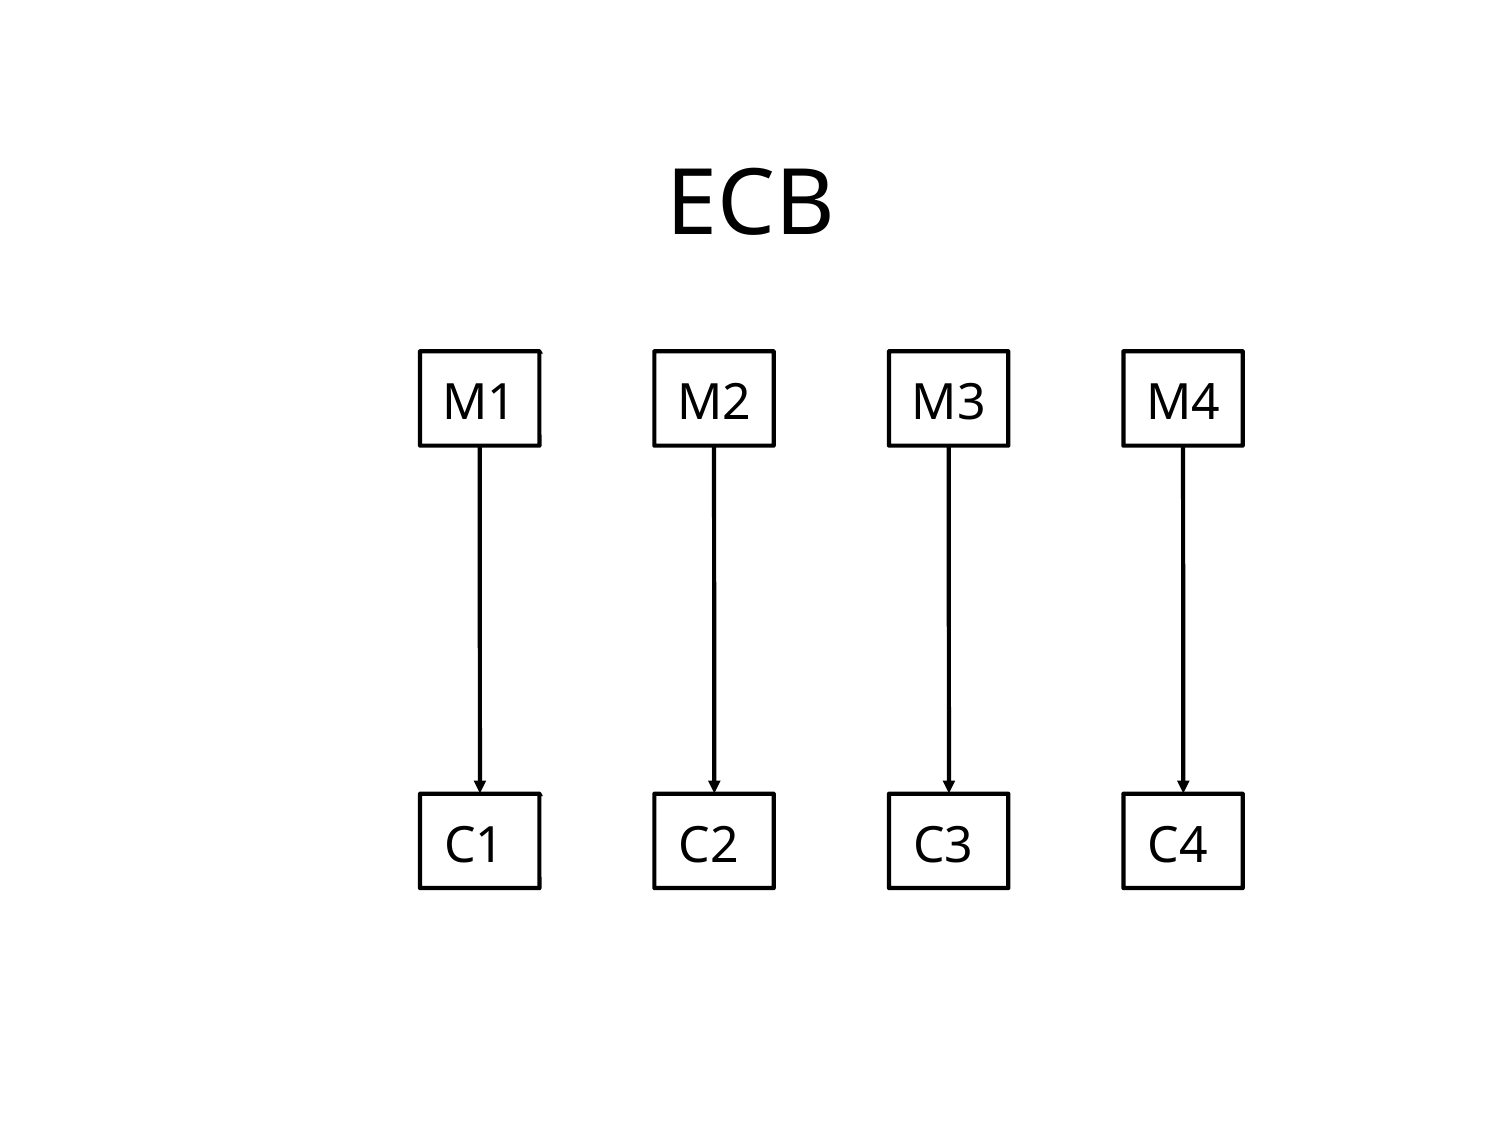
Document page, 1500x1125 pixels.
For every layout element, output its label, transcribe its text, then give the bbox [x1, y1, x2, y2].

text_box C3 [898, 803, 989, 880]
text_box M3 [896, 361, 1001, 438]
text_box C1 [429, 803, 520, 880]
title ECB [121, 104, 1381, 290]
text_box [654, 793, 774, 889]
text_box M4 [1131, 361, 1236, 438]
text_box [889, 351, 1009, 446]
text_box [420, 793, 540, 889]
text_box M1 [427, 361, 532, 438]
text_box [1123, 793, 1243, 889]
text_box C2 [663, 803, 755, 880]
text_box [654, 351, 774, 446]
text_box [420, 351, 540, 446]
text_box [1123, 351, 1243, 446]
text_box C4 [1132, 803, 1224, 880]
text_box [889, 793, 1009, 889]
text_box M2 [662, 361, 767, 438]
